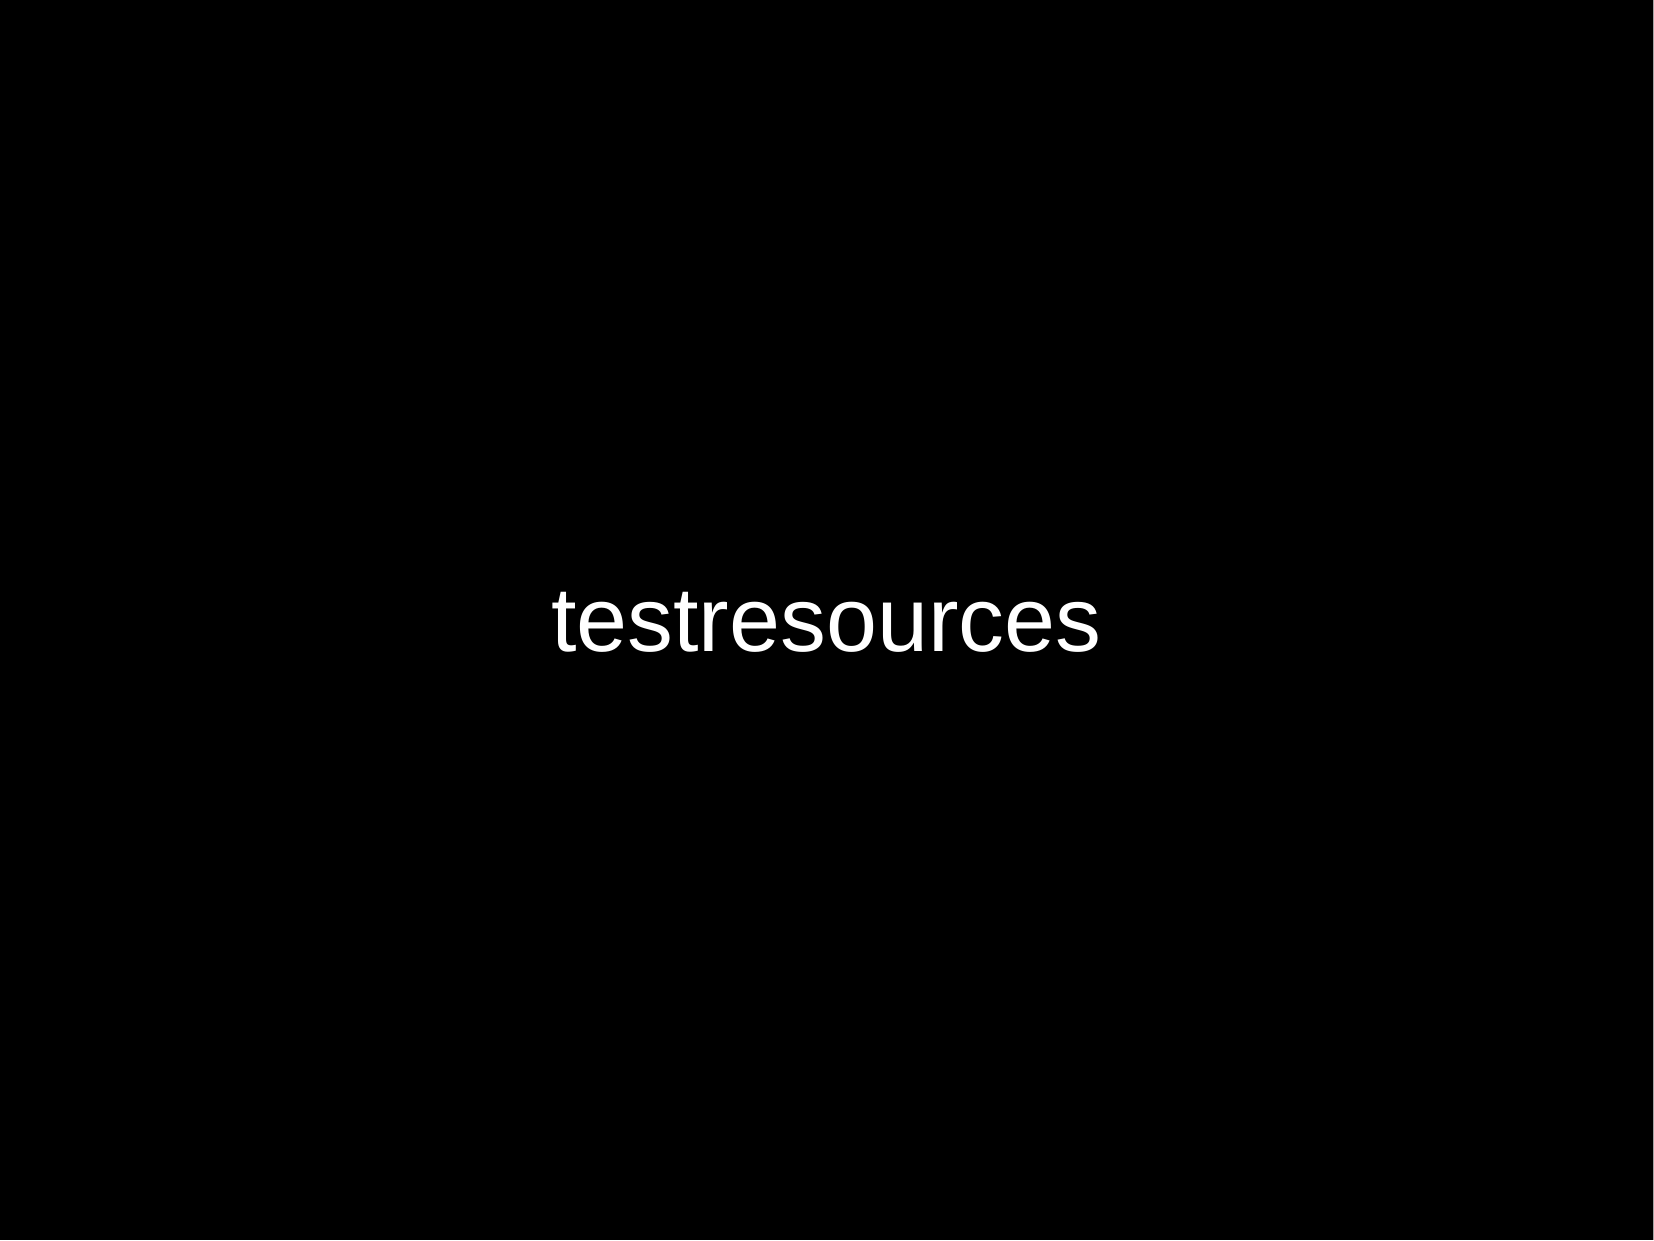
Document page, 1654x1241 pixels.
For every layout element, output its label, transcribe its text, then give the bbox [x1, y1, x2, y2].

title testresources [82, 516, 1571, 724]
